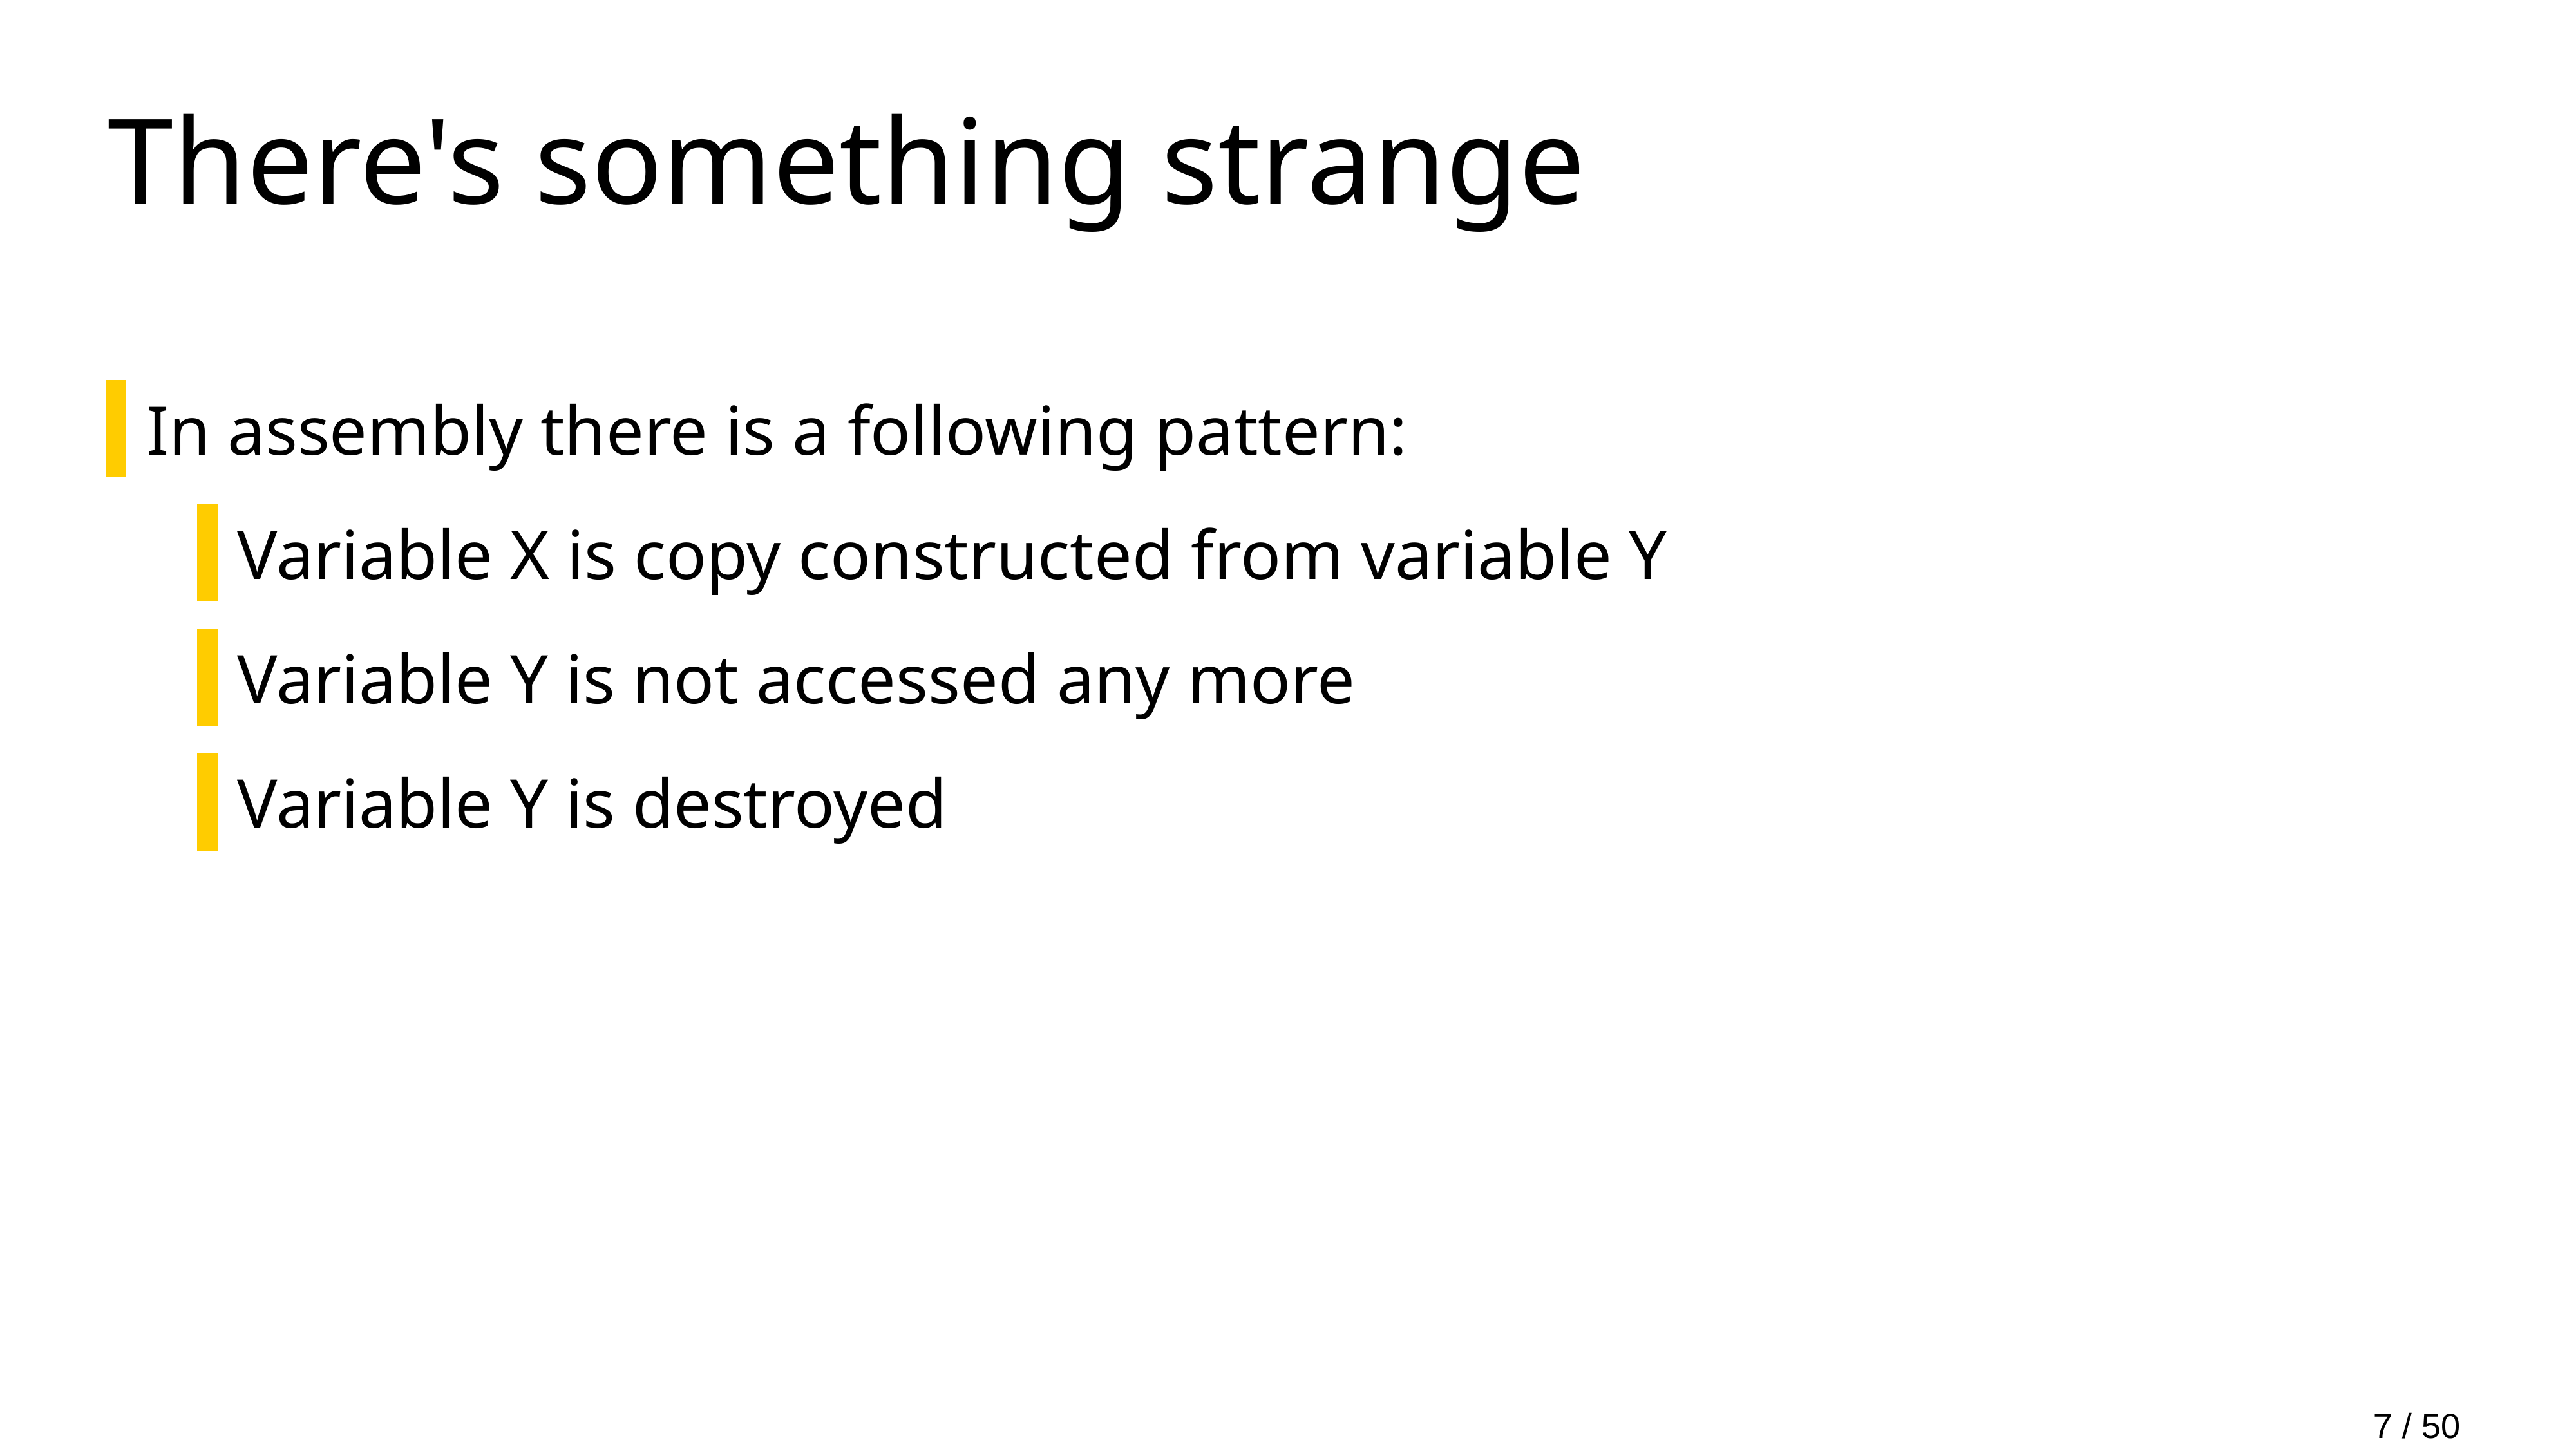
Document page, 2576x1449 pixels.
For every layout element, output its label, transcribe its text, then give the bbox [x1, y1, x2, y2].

text_box <number> / 50 [2363, 1402, 2576, 1449]
title There's something strange [108, 80, 2468, 242]
text_box In assembly there is a following pattern: Variable X is copy constructed from variable Y Variable Y is not accessed any more Variable Y is destroyed [96, 364, 2512, 1419]
